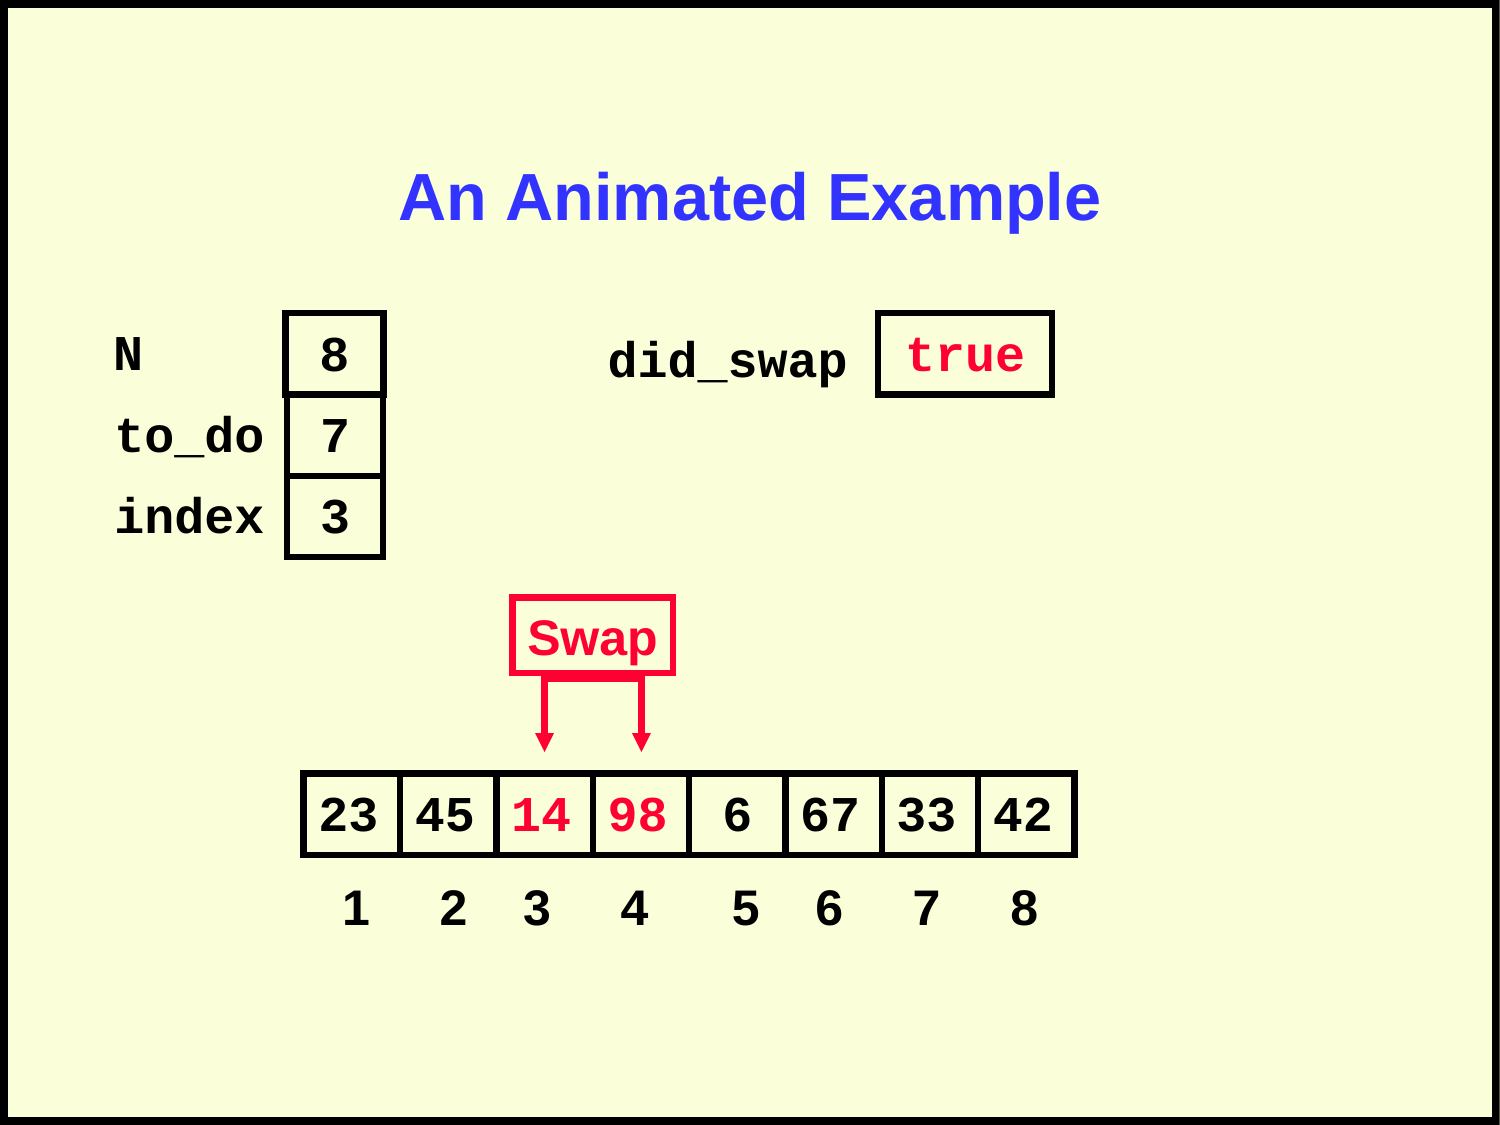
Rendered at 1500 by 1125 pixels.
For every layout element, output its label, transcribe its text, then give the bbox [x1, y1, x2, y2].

text_box 8 [285, 313, 384, 395]
text_box 7 [286, 395, 384, 475]
text_box 42 [978, 773, 1075, 855]
text_box N [98, 313, 279, 389]
text_box true [877, 313, 1053, 395]
text_box Swap [512, 597, 673, 674]
text_box 6 [689, 773, 786, 855]
text_box 1 2 3 4 5 6 7 8 [327, 868, 1055, 944]
text_box 67 [786, 773, 881, 855]
text_box index [99, 475, 280, 552]
title An Animated Example [112, 99, 1388, 288]
text_box 45 [400, 773, 497, 855]
text_box 33 [881, 773, 978, 855]
text_box to_do [99, 394, 280, 470]
text_box 3 [286, 475, 384, 558]
text_box 23 [303, 773, 400, 855]
text_box did_swap [592, 319, 877, 395]
text_box 98 [592, 773, 689, 855]
text_box 14 [497, 773, 592, 855]
